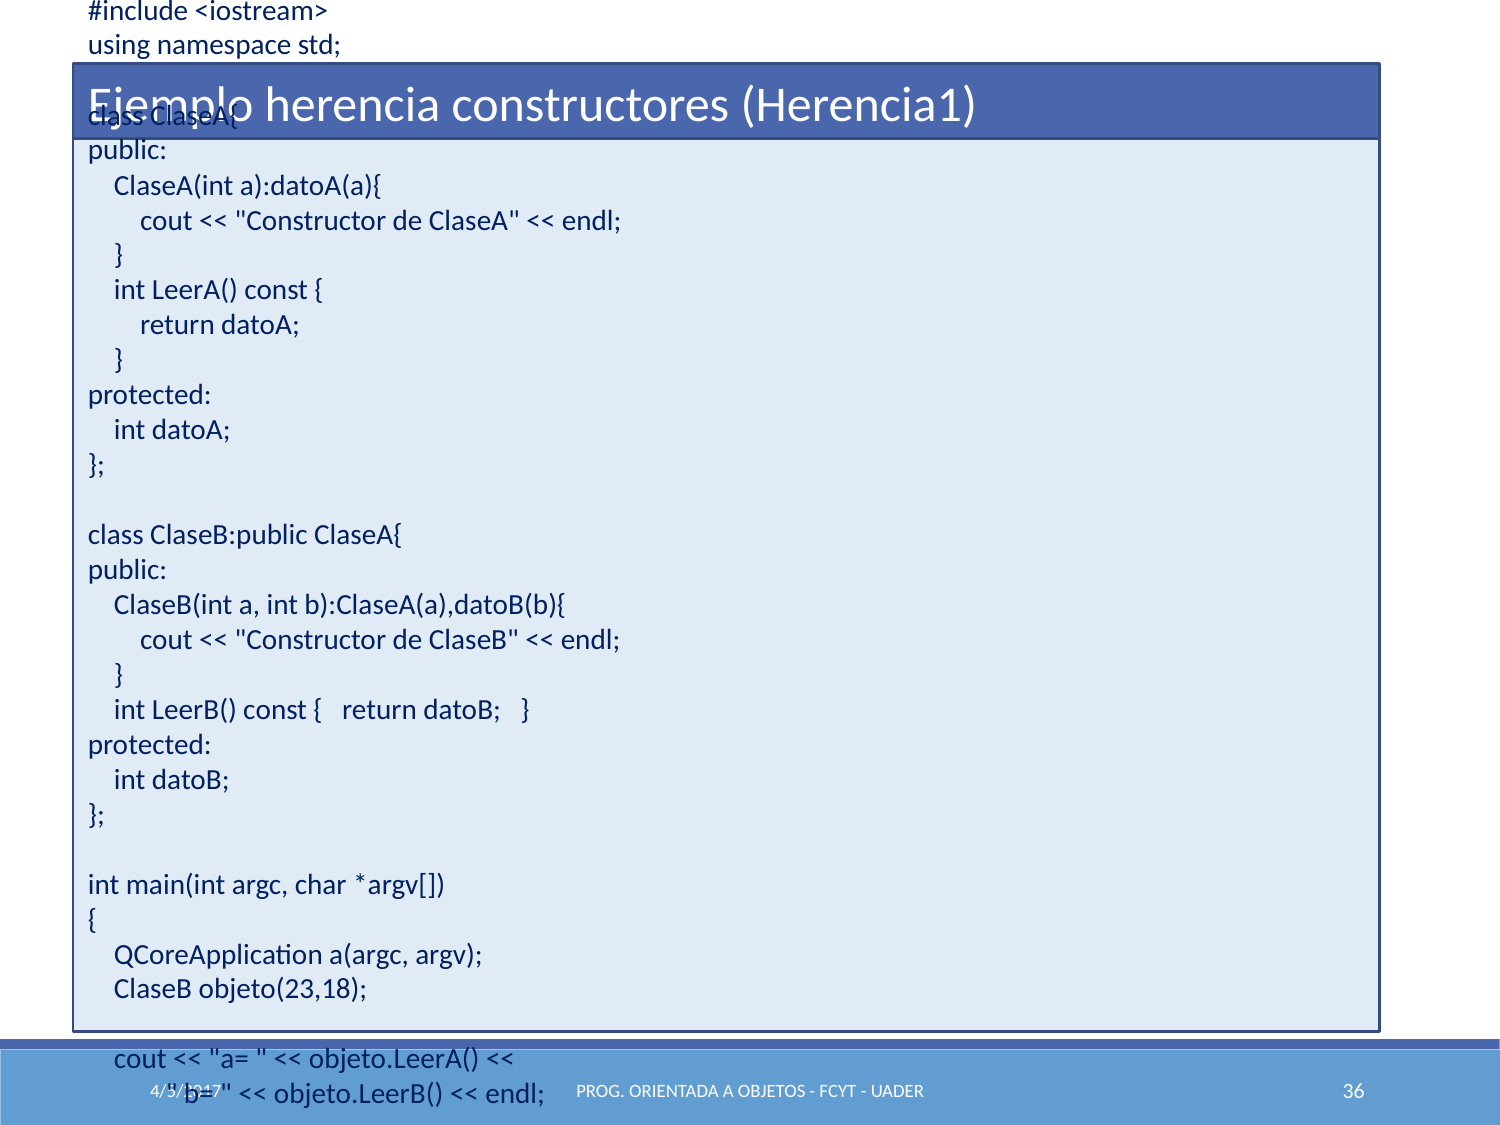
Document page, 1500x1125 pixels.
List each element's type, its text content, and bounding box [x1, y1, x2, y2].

footer Prog. Orientada a Objetos - FCyT - UADER [453, 1059, 1047, 1120]
text_box #include <QCoreApplication> #include <iostream> using namespace std; class ClaseA{ public: ClaseA(int a):datoA(a){ cout << "Constructor de ClaseA" << endl; } int LeerA() const { return datoA; } protected: int datoA; }; class ClaseB:public ClaseA{ public: ClaseB(int a, int b):ClaseA(a),datoB(b){ cout << "Constructor de ClaseB" << endl; } int LeerB() const { return datoB; } protected: int datoB; }; int main(int argc, char *argv[]) { QCoreApplication a(argc, argv); ClaseB objeto(23,18); cout << "a= " << objeto.LeerA() << " b= " << objeto.LeerB() << endl; return a.exec(); } [73, 138, 1380, 1032]
text_box Ejemplo herencia constructores (Herencia1) [73, 63, 1380, 138]
slide_number 4/5/2017 [135, 1059, 440, 1120]
slide_number <número> [1218, 1059, 1380, 1120]
